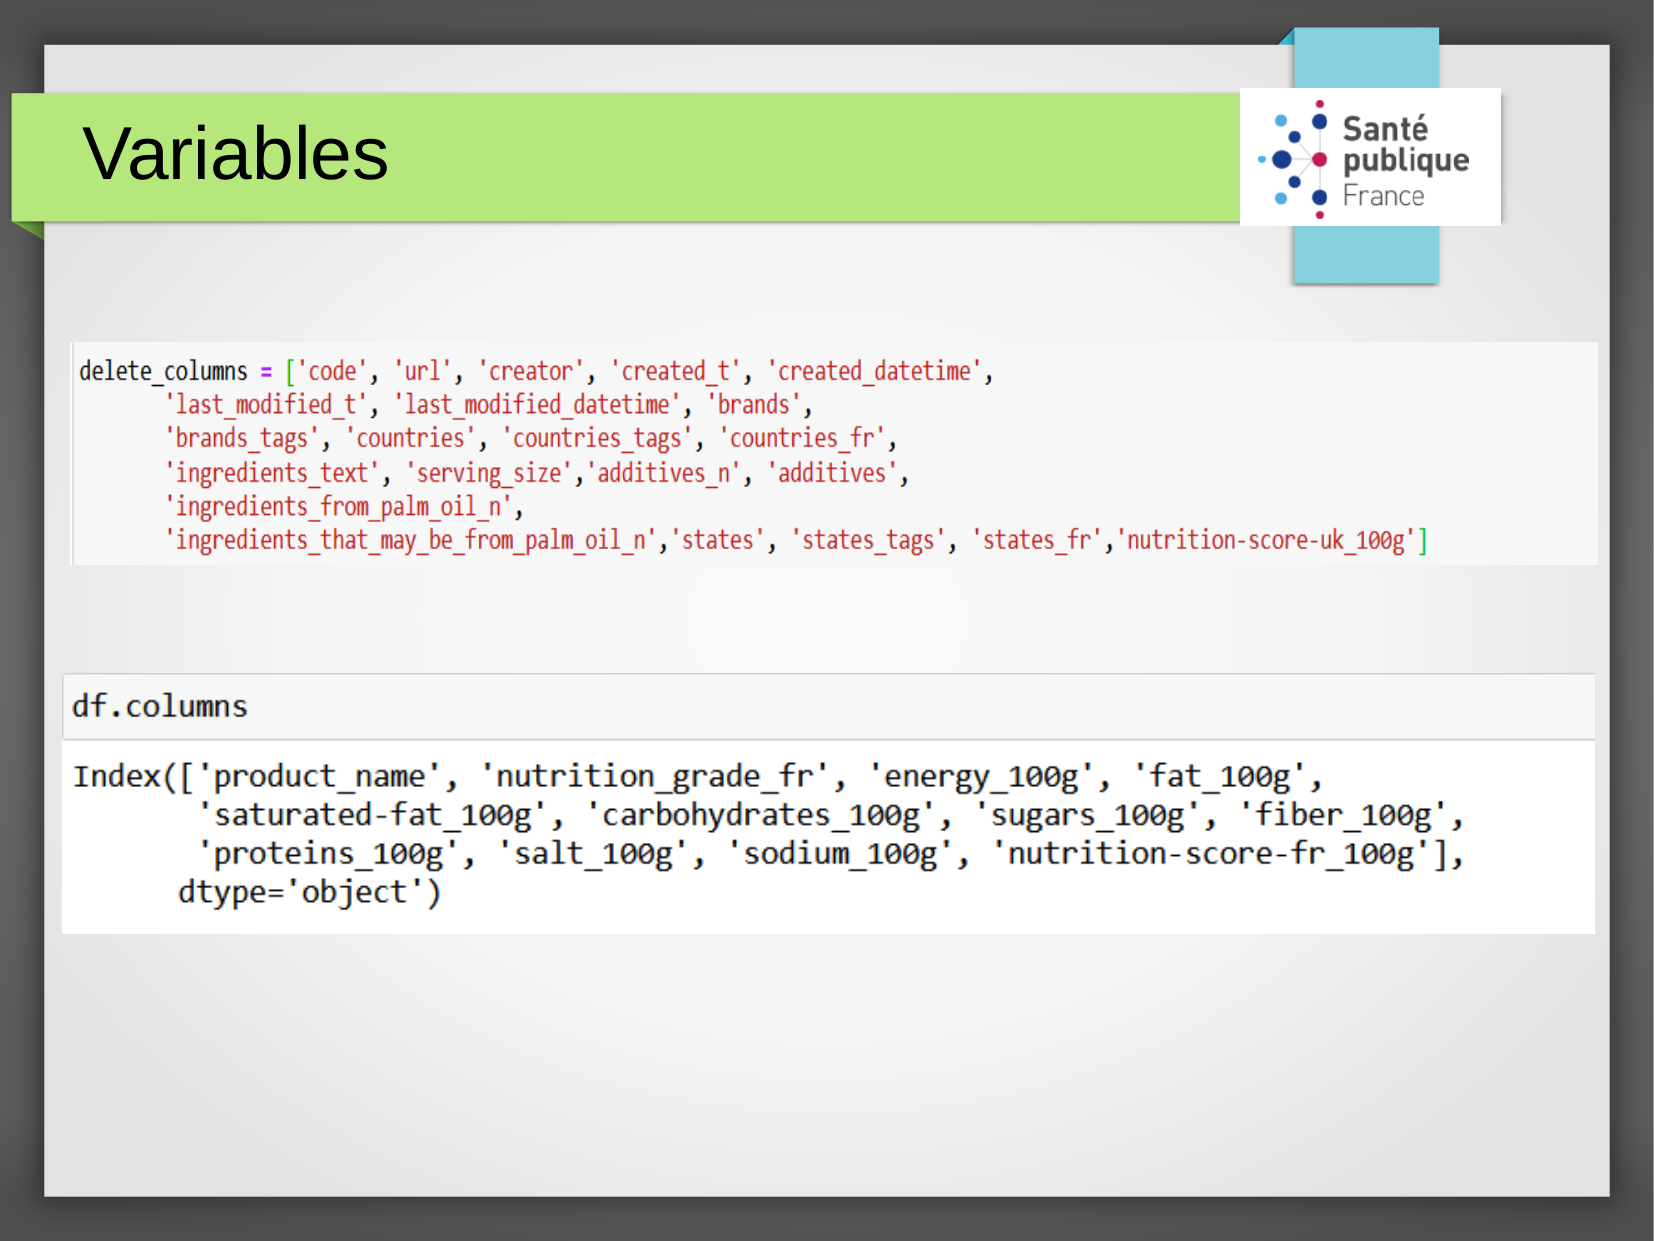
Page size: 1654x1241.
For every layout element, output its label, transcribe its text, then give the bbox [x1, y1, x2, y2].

title Variables [82, 94, 1240, 213]
picture [0, 0, 1654, 1241]
